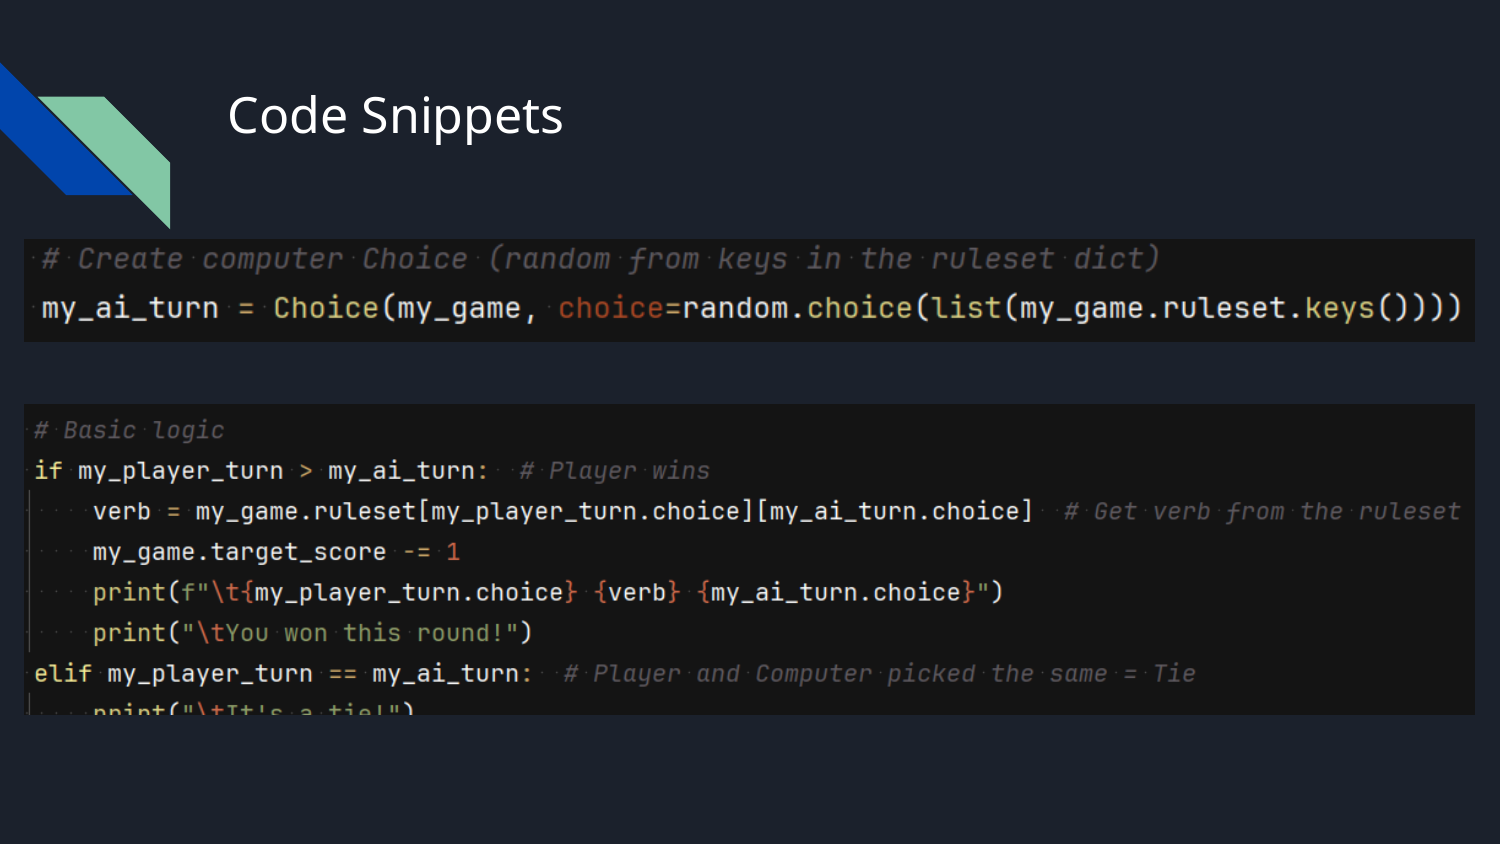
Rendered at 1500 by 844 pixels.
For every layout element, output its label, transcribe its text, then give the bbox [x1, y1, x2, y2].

picture [24, 404, 1475, 715]
title Code Snippets [212, 64, 1368, 215]
picture [24, 239, 1475, 342]
